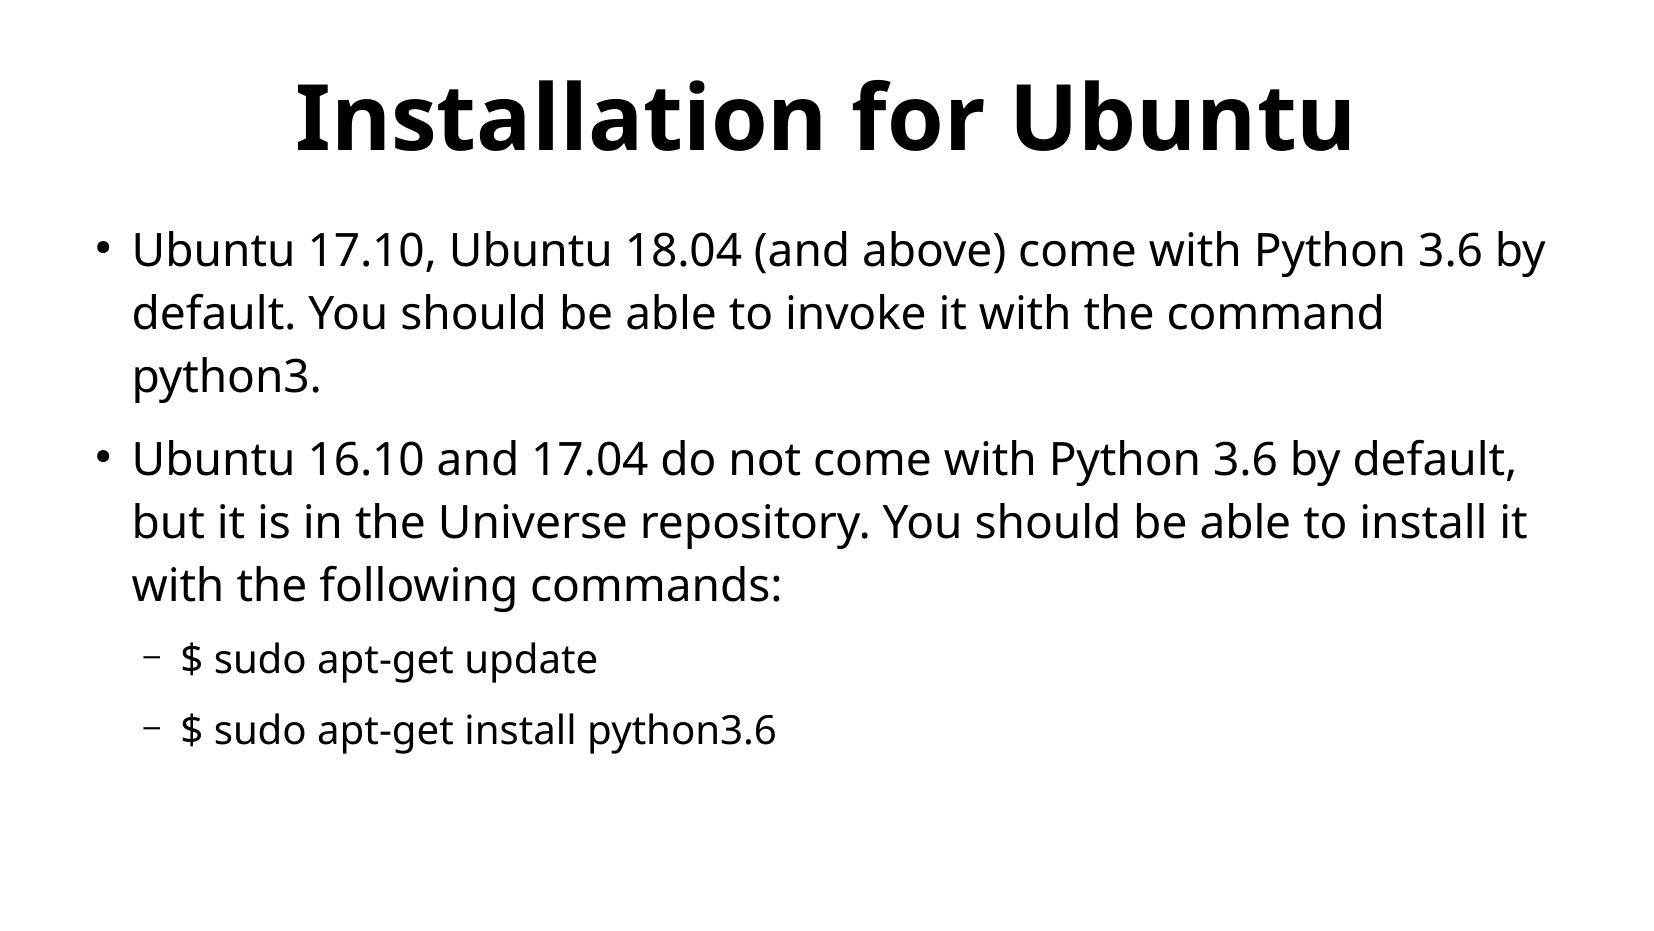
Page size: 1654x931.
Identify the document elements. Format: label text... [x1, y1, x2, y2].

list Ubuntu 17.10, Ubuntu 18.04 (and above) come with Python 3.6 by default. You should be able to invoke it with the command python3. Ubuntu 16.10 and 17.04 do not come with Python 3.6 by default, but it is in the Universe repository. You should be able to install it with the following commands: $ sudo apt-get update $ sudo apt-get install python3.6 [82, 217, 1571, 758]
title Installation for Ubuntu [82, 37, 1571, 193]
